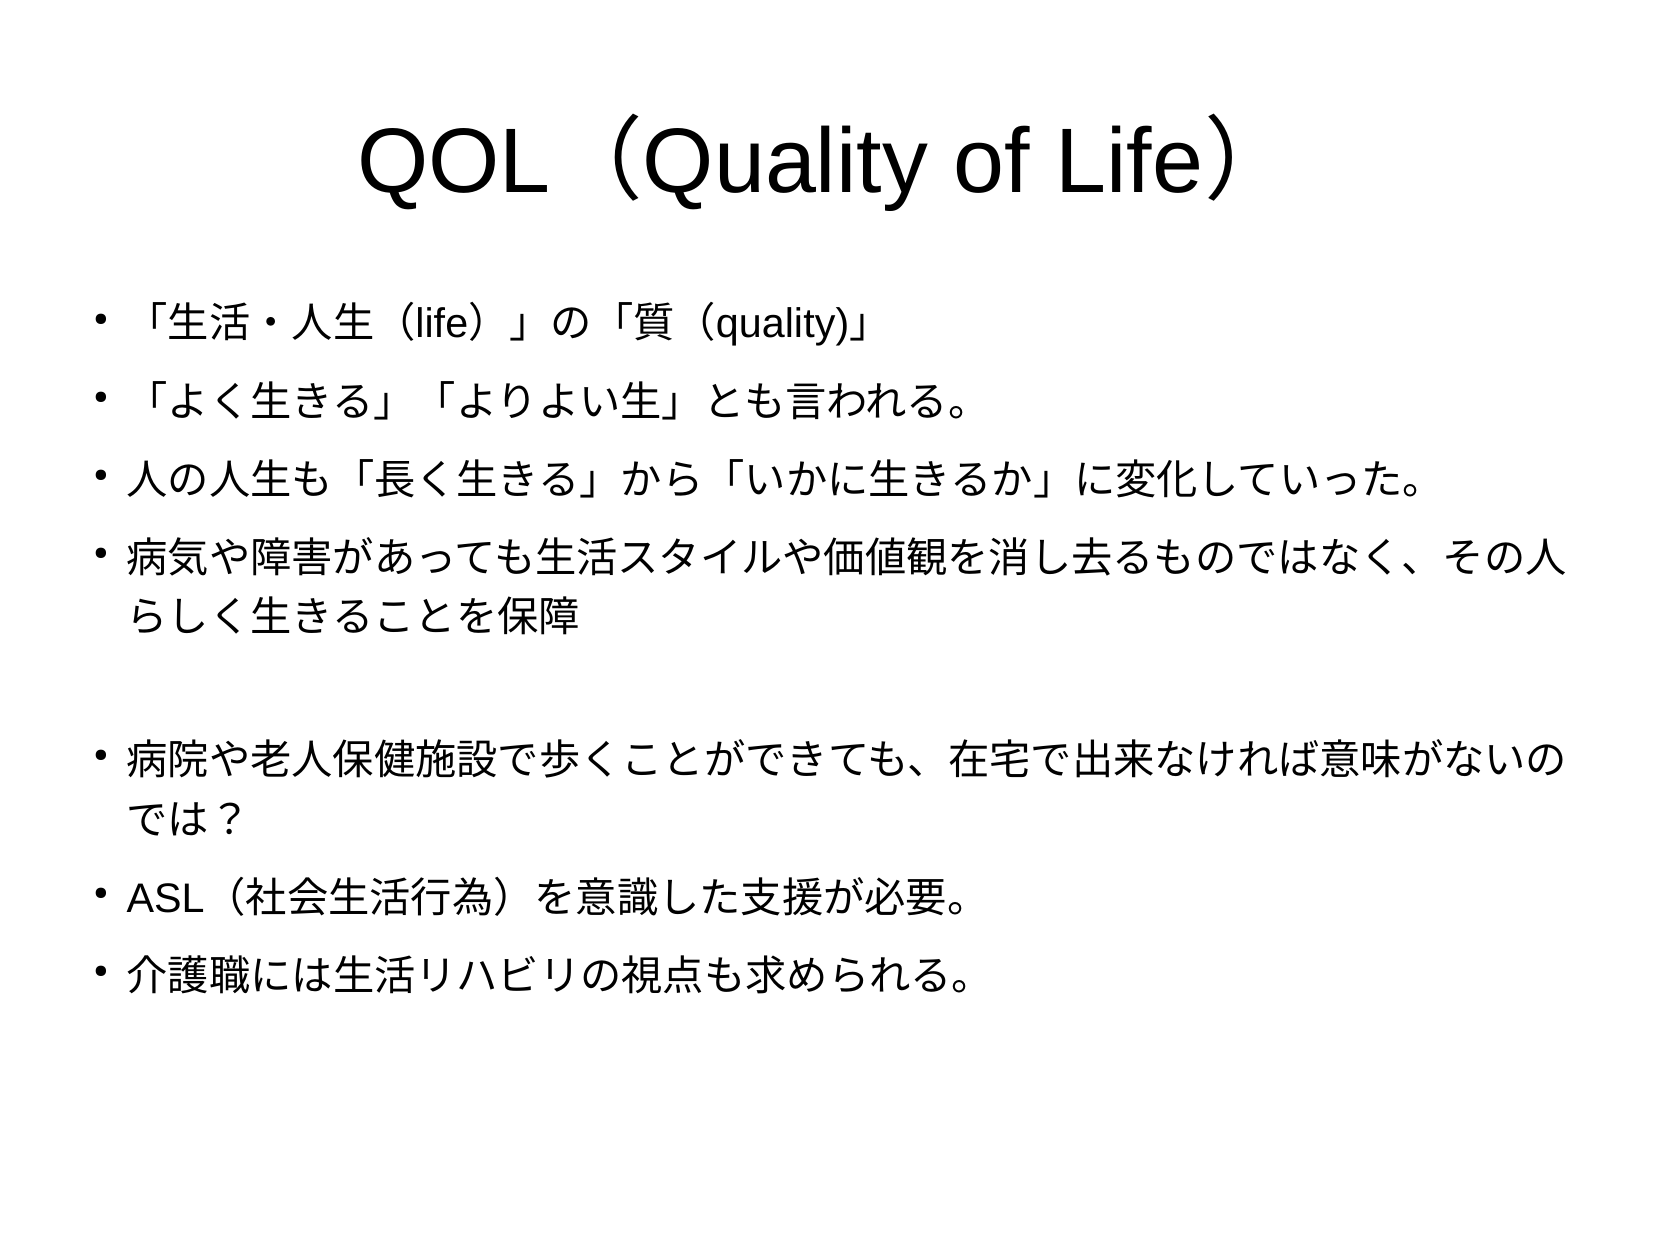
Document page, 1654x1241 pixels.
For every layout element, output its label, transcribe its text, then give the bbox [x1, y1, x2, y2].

list 「生活・人生（life）」の「質（quality)」 「よく生きる」「よりよい生」とも言われる。 人の人生も「長く生きる」から「いかに生きるか」に変化していった。 病気や障害があっても生活スタイルや価値観を消し去るものではなく、その人らしく生きることを保障 病院や老人保健施設で歩くことができても、在宅で出来なければ意味がないのでは？ ASL（社会生活行為）を意識した支援が必要。 介護職には生活リハビリの視点も求められる。 [82, 290, 1571, 1010]
title QOL（Quality of Life） [82, 49, 1571, 257]
